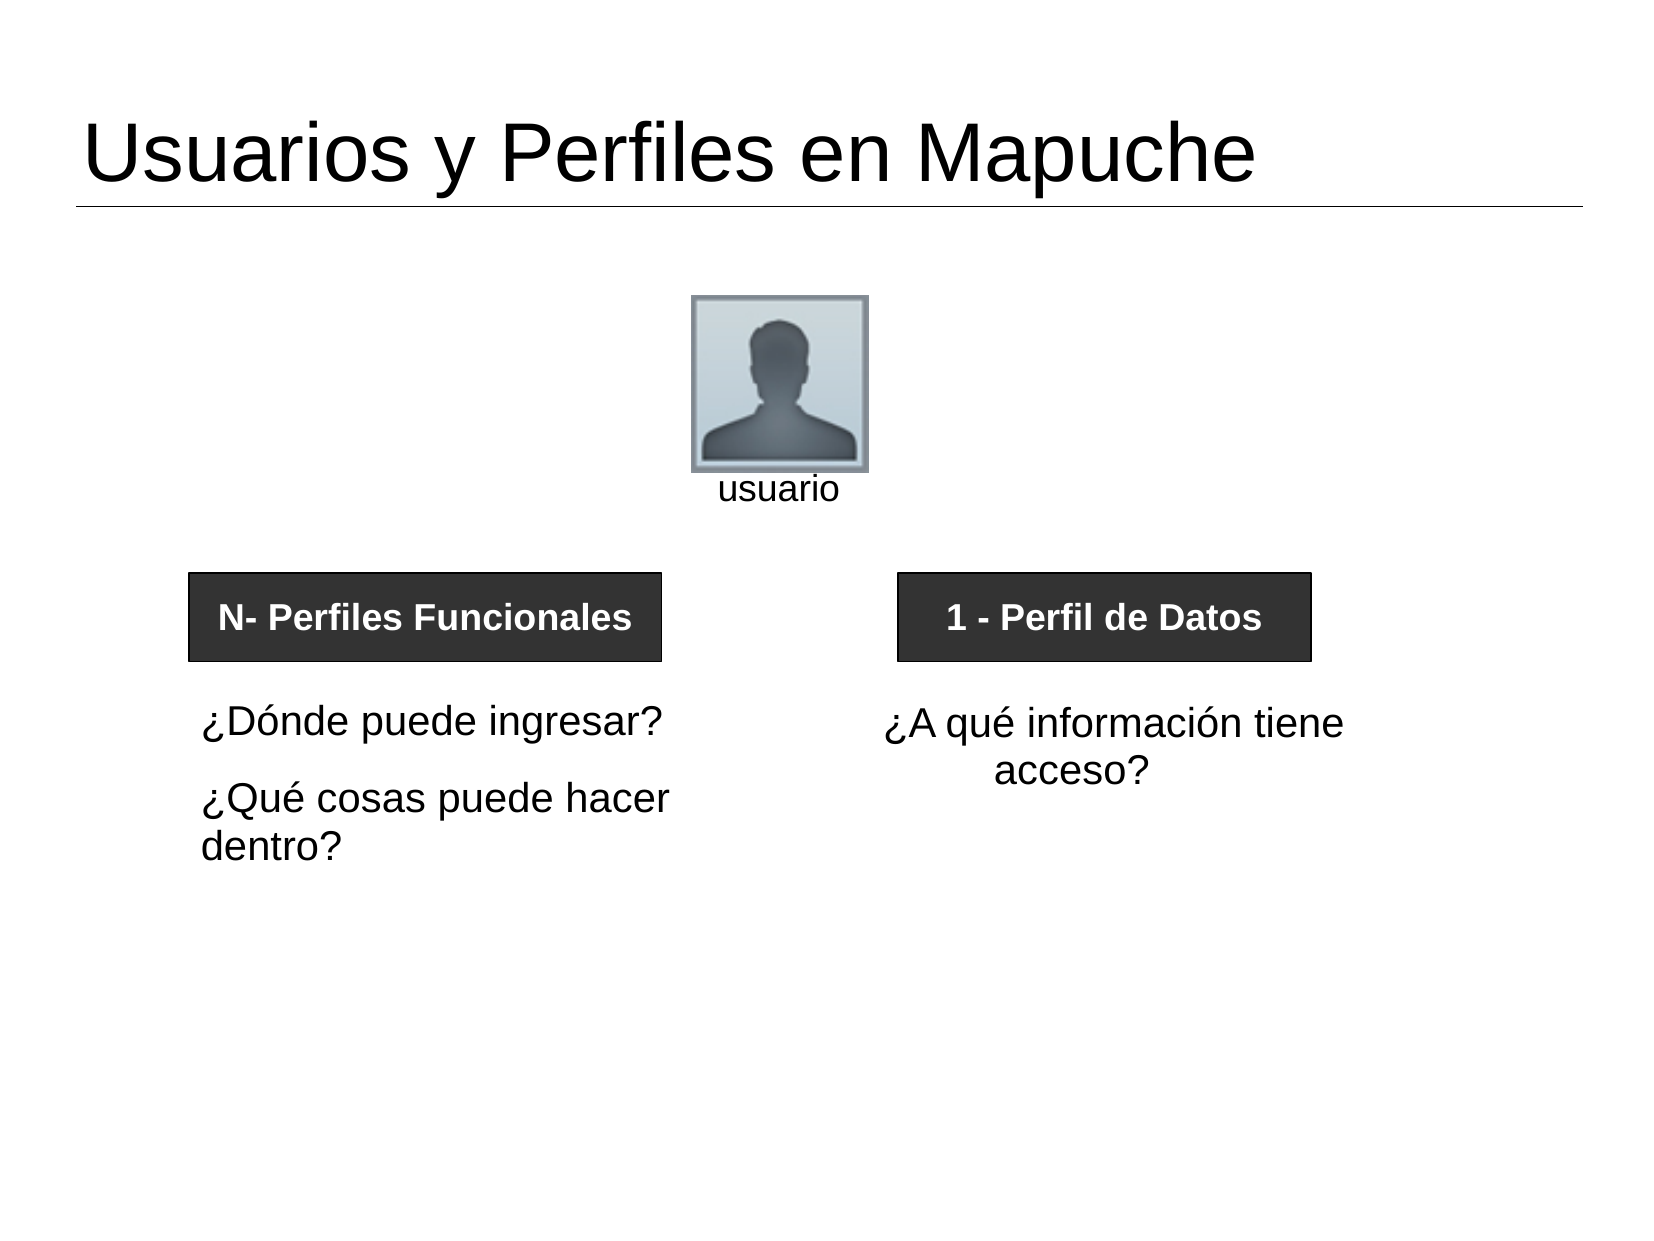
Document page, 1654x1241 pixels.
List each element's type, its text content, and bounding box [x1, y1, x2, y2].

text_box 1 - Perfil de Datos [897, 572, 1312, 662]
text_box usuario [702, 460, 880, 518]
text_box ¿Dónde puede ingresar? ¿Qué cosas puede hacer dentro? [75, 689, 780, 898]
picture [691, 295, 869, 473]
text_box N- Perfiles Funcionales [189, 572, 662, 662]
title Usuarios y Perfiles en Mapuche [82, 56, 1571, 250]
text_box ¿A qué información tiene acceso? [868, 691, 1489, 898]
